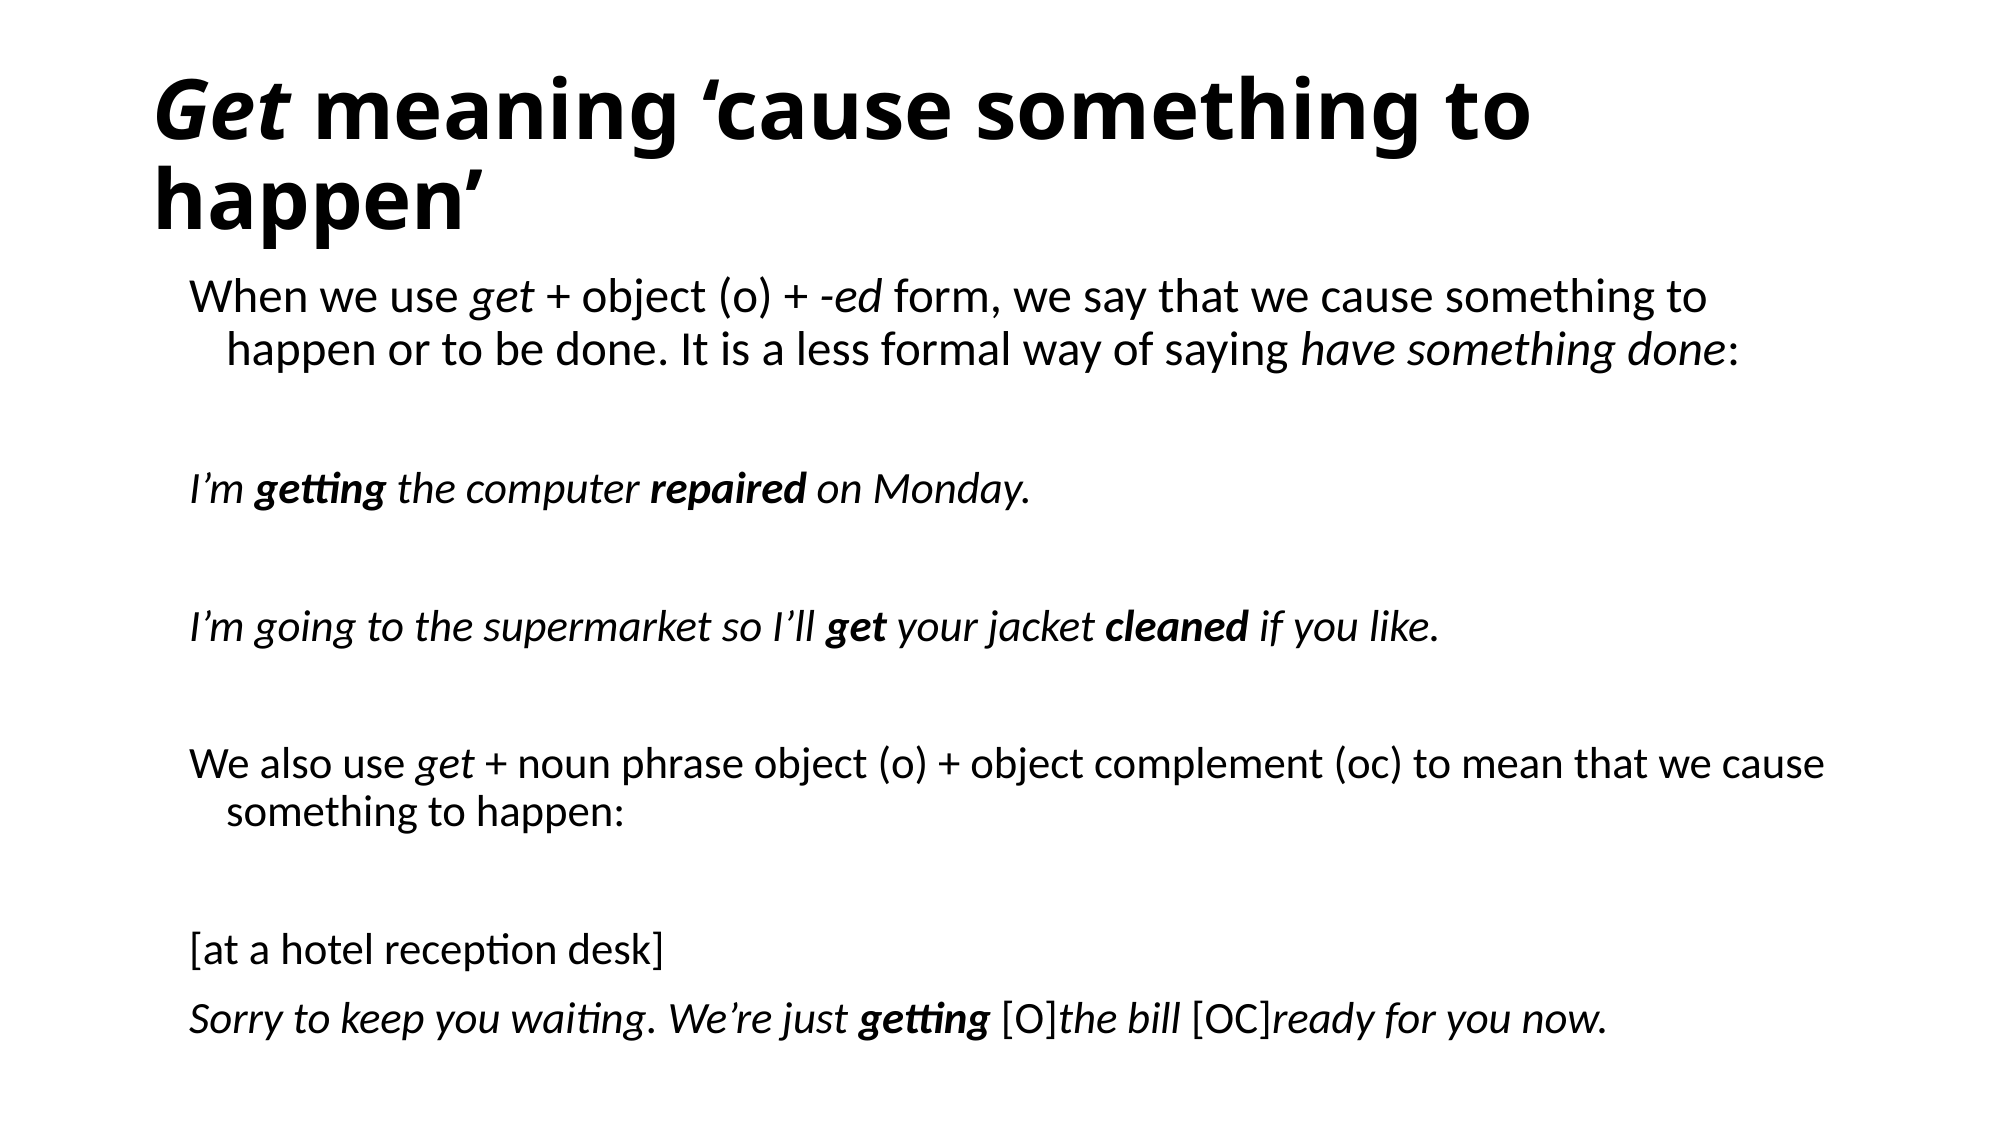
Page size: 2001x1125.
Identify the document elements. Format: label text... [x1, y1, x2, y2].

title Get meaning ‘cause something to happen’ [137, 59, 1863, 262]
list When we use get + object (o) + -ed form, we say that we cause something to happen or to be done. It is a less formal way of saying have something done: I’m getting the computer repaired on Monday. I’m going to the supermarket so I’ll get your jacket cleaned if you like. We also use get + noun phrase object (o) + object complement (oc) to mean that we cause something to happen: [at a hotel reception desk] Sorry to keep you waiting. We’re just getting [O]the bill [OC]ready for you now. [137, 262, 1863, 1055]
